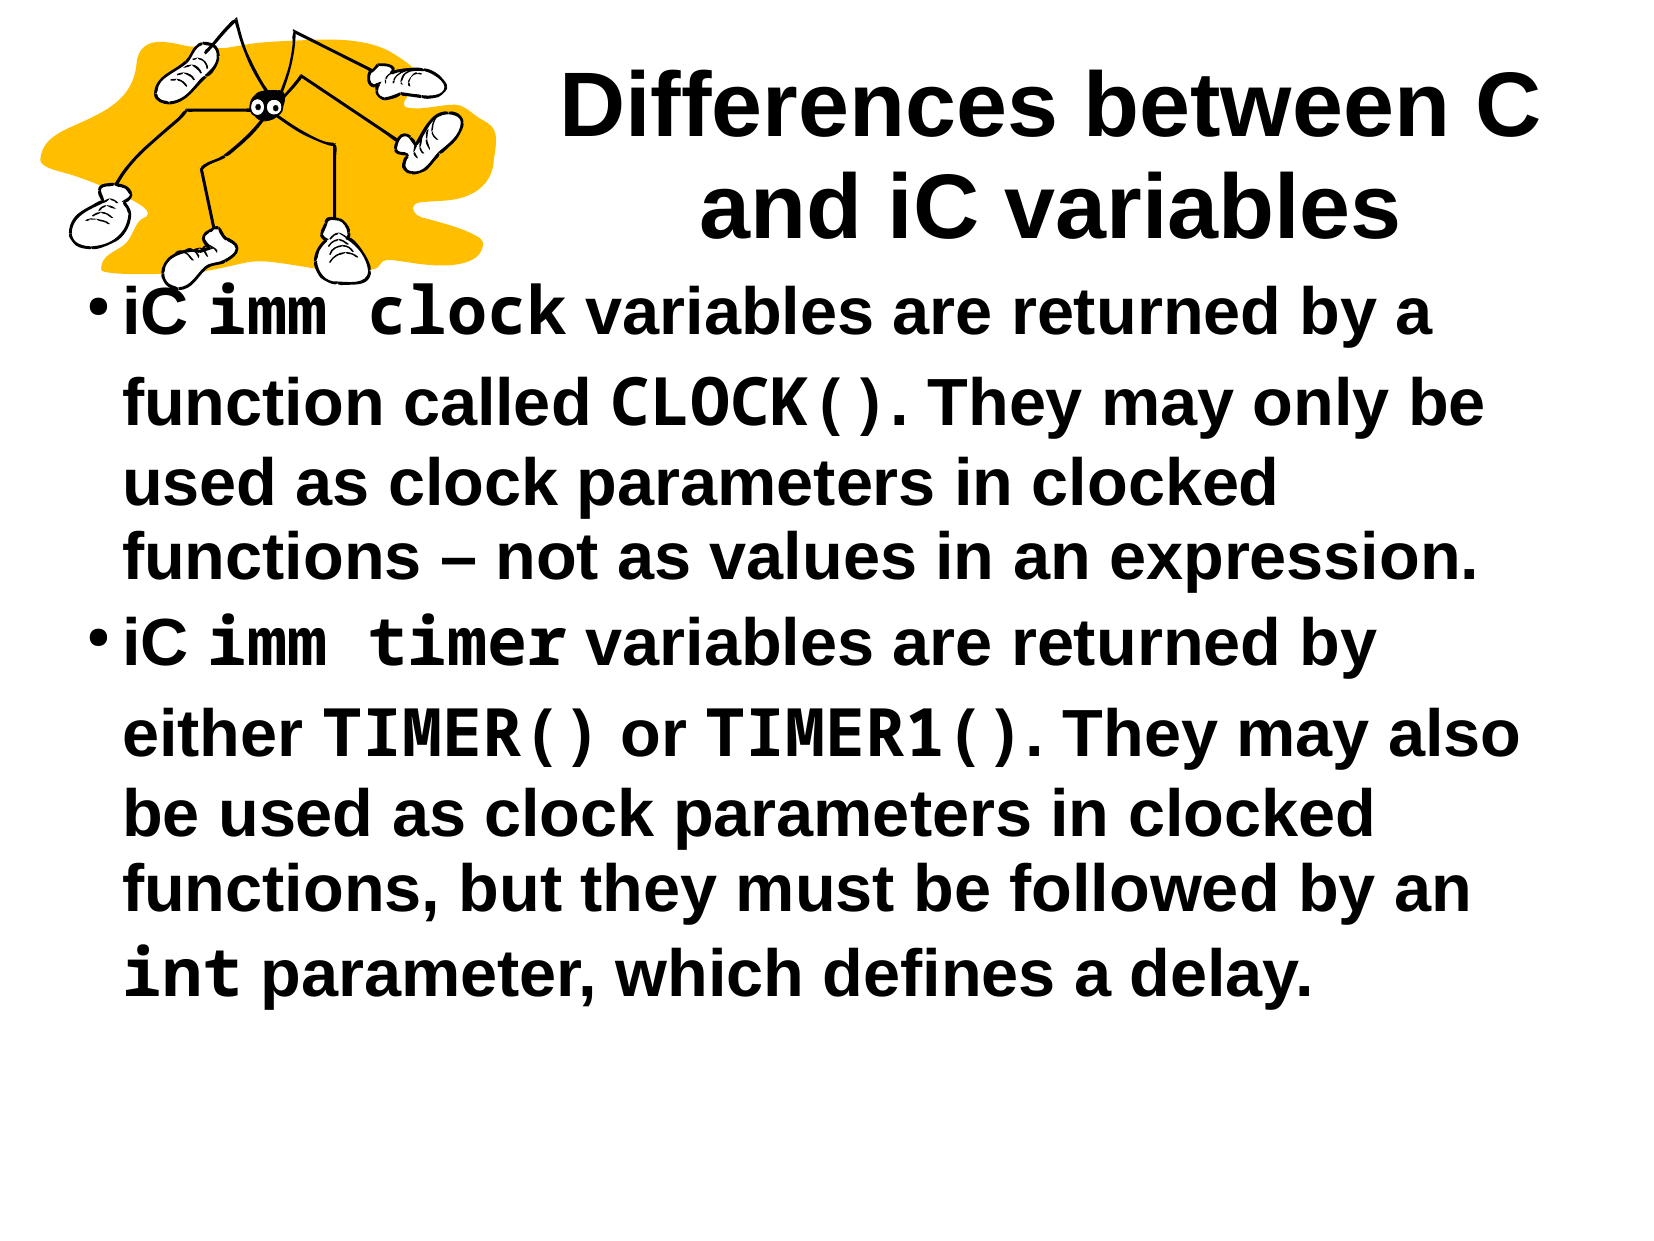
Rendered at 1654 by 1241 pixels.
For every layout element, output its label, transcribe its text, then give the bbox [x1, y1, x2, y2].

title Differences between C and iC variables [531, 49, 1571, 105]
subtitle iC imm clock variables are returned by a function called CLOCK(). They may only be used as clock parameters in clocked functions – not as values in an expression. iC imm timer variables are returned by either TIMER() or TIMER1(). They may also be used as clock parameters in clocked functions, but they must be followed by an int parameter, which defines a delay. [86, 105, 1575, 1241]
picture [40, 17, 497, 291]
